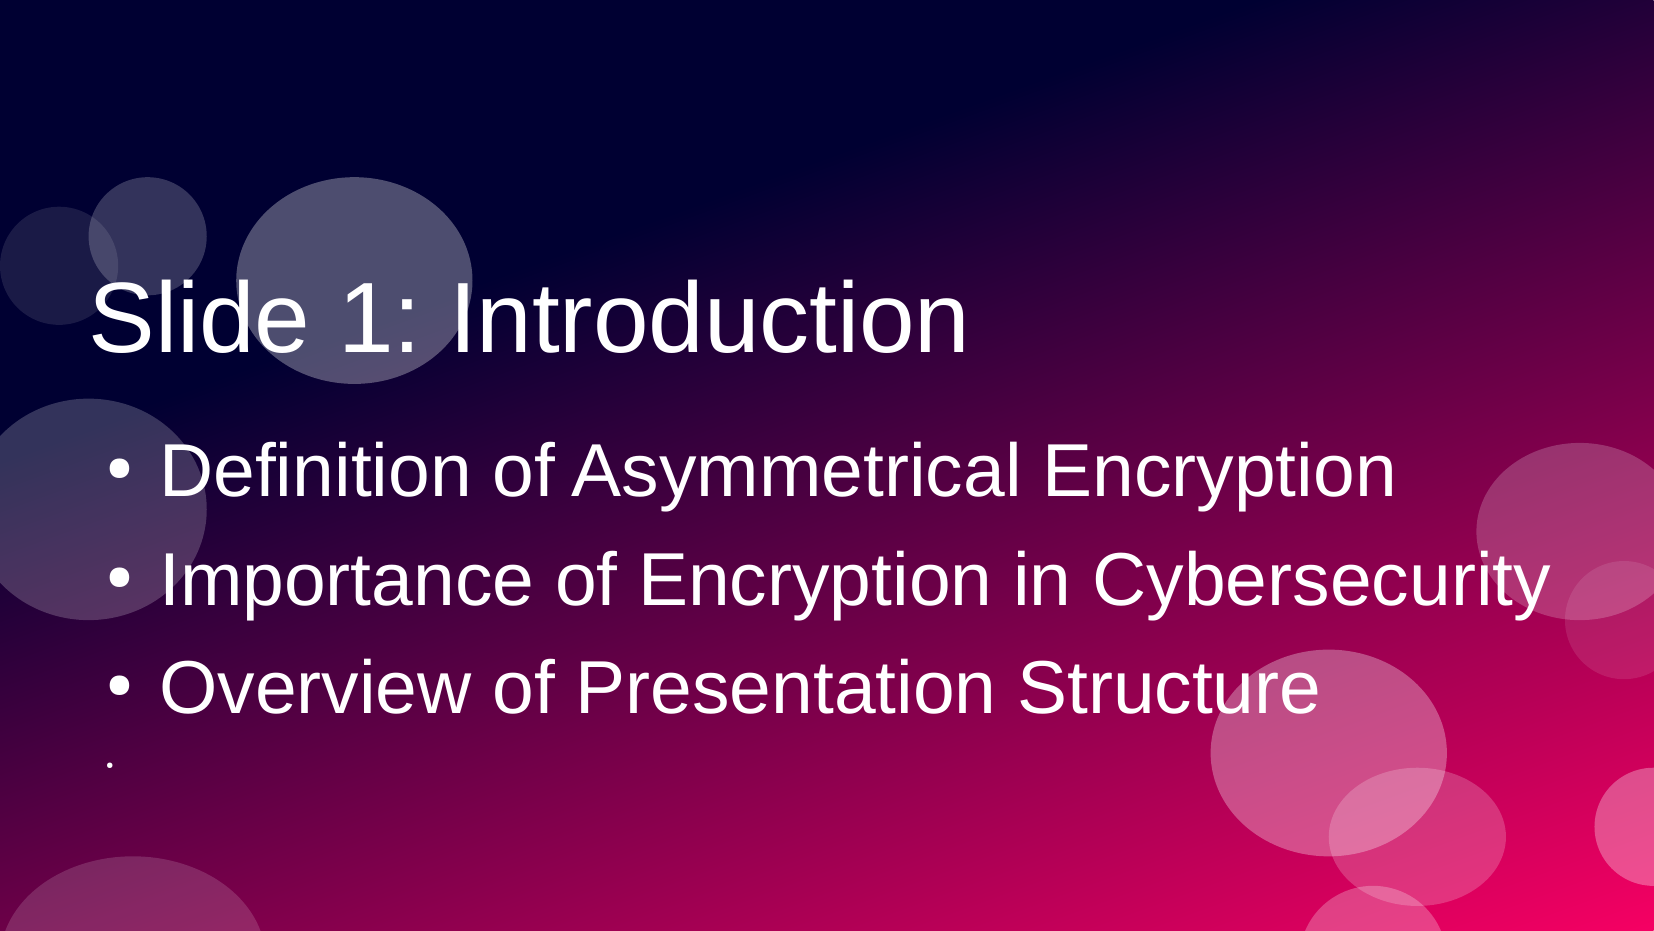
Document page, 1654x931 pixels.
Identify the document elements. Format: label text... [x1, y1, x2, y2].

title Slide 1: Introduction [88, 236, 1565, 399]
list Definition of Asymmetrical Encryption Importance of Encryption in Cybersecurity Overview of Presentation Structure [88, 428, 1565, 783]
